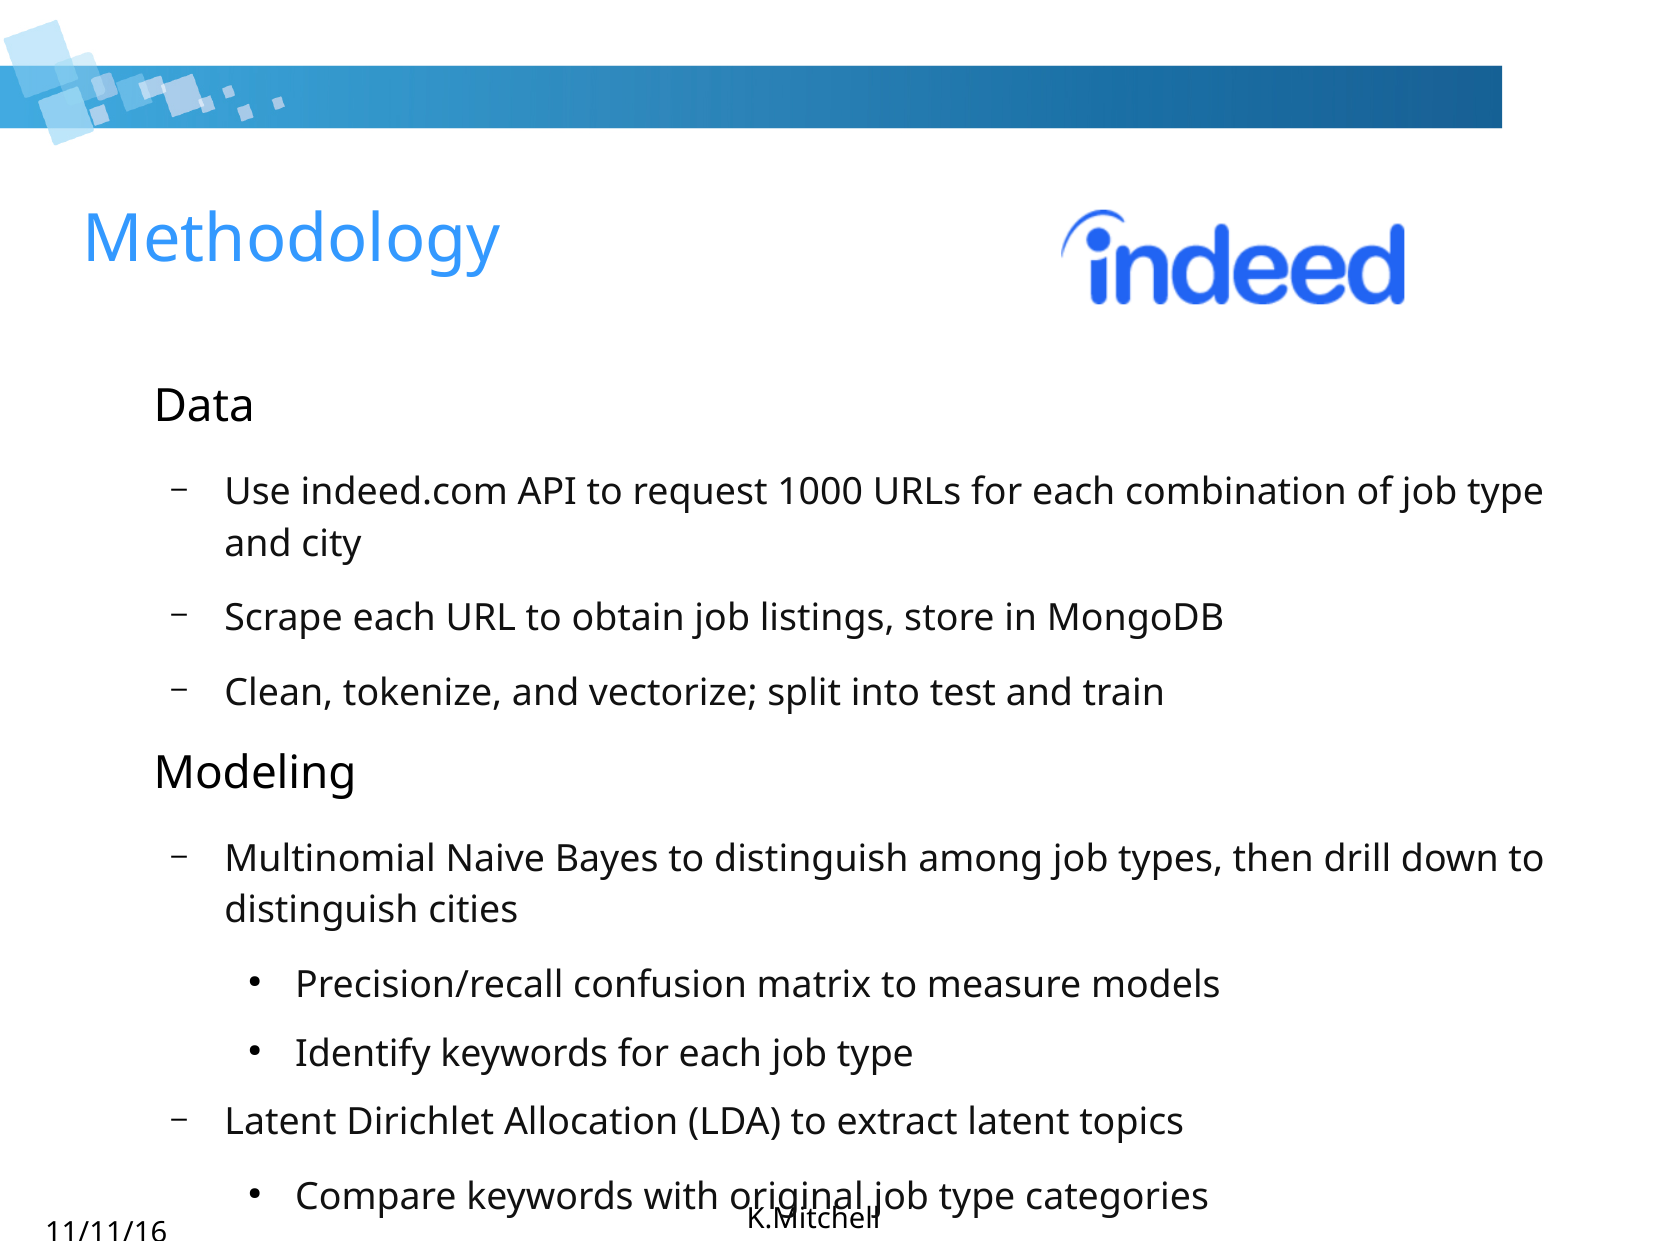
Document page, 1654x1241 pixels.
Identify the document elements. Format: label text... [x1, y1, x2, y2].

title Methodology [82, 132, 1571, 340]
list Data Use indeed.com API to request 1000 URLs for each combination of job type and city Scrape each URL to obtain job listings, store in MongoDB Clean, tokenize, and vectorize; split into test and train Modeling Multinomial Naive Bayes to distinguish among job types, then drill down to distinguish cities Precision/recall confusion matrix to measure models Identify keywords for each job type Latent Dirichlet Allocation (LDA) to extract latent topics Compare keywords with original job type categories [82, 372, 1571, 1189]
picture [0, 7, 1503, 1133]
